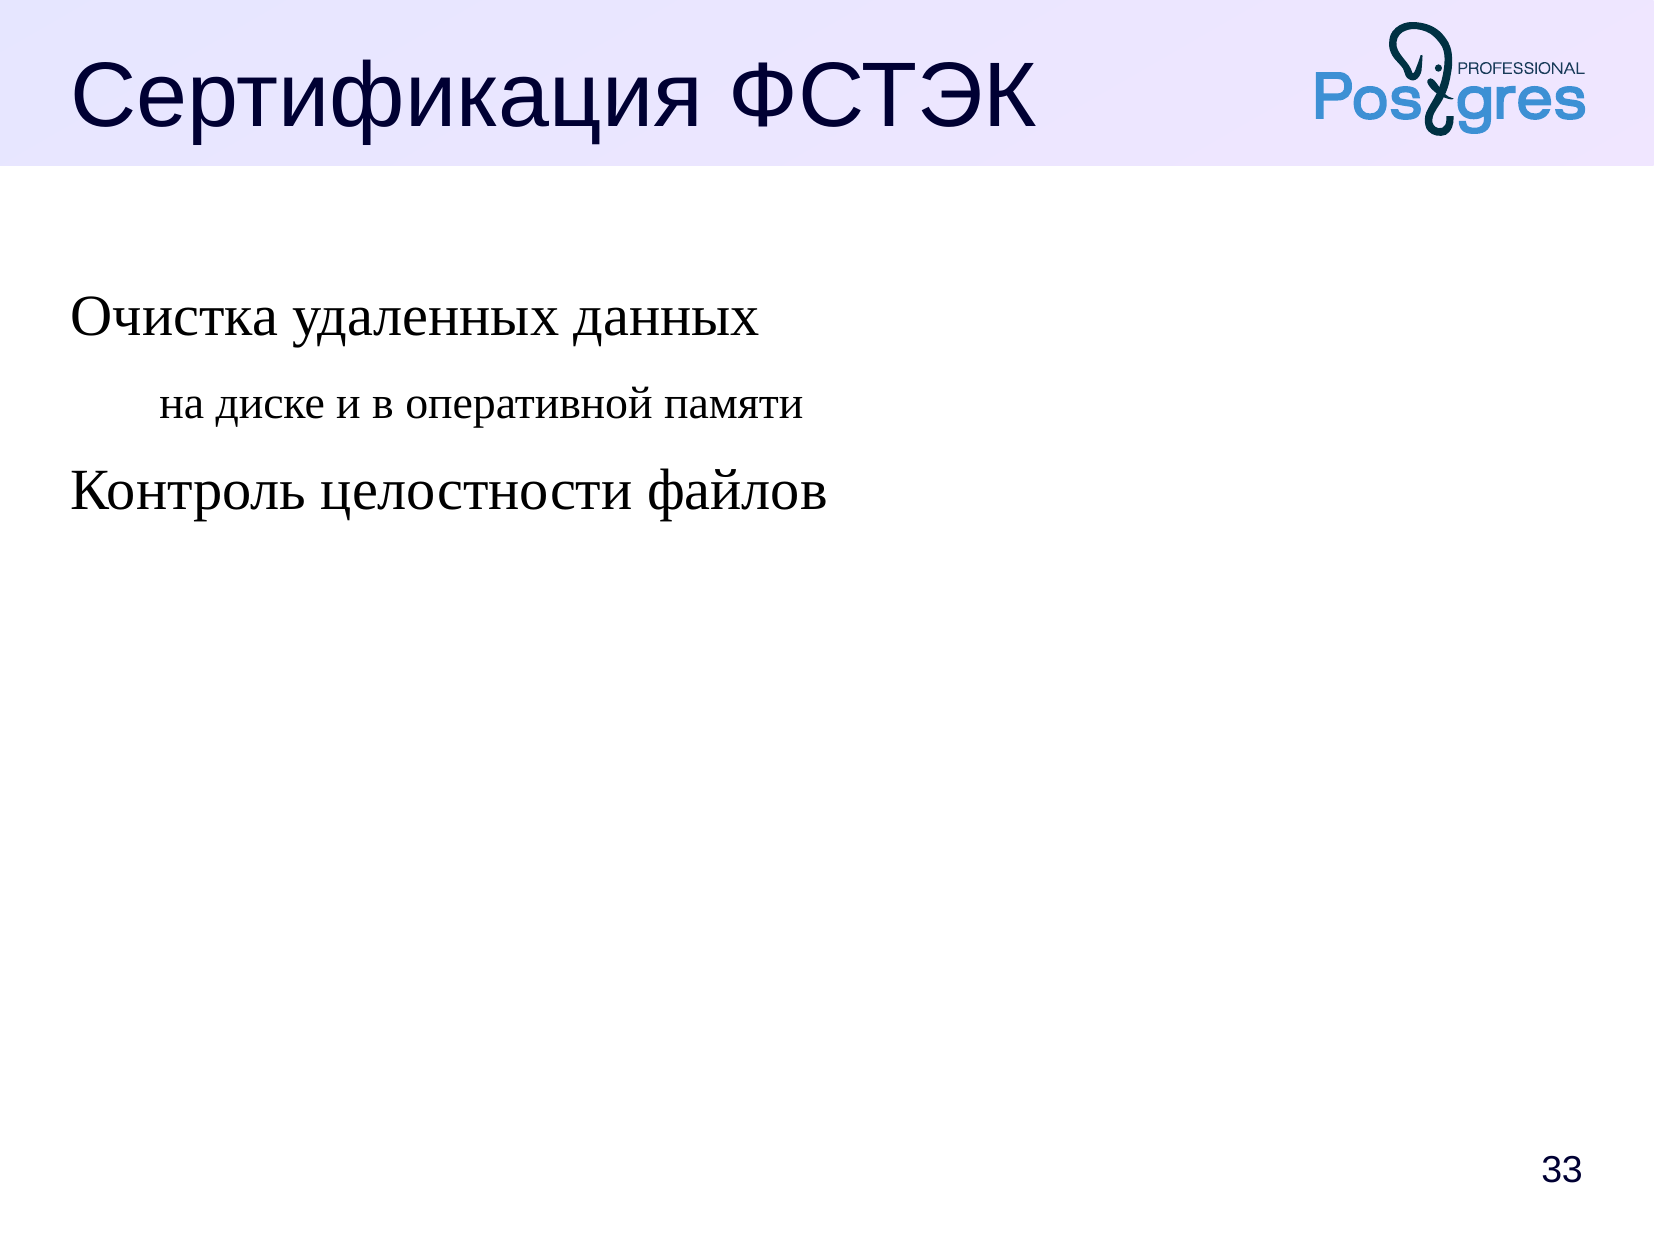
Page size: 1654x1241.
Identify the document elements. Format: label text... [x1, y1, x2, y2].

list Очистка удаленных данных на диске и в оперативной памяти Контроль целостности файлов [70, 283, 1583, 1173]
title Сертификация ФСТЭК [70, 43, 1241, 147]
